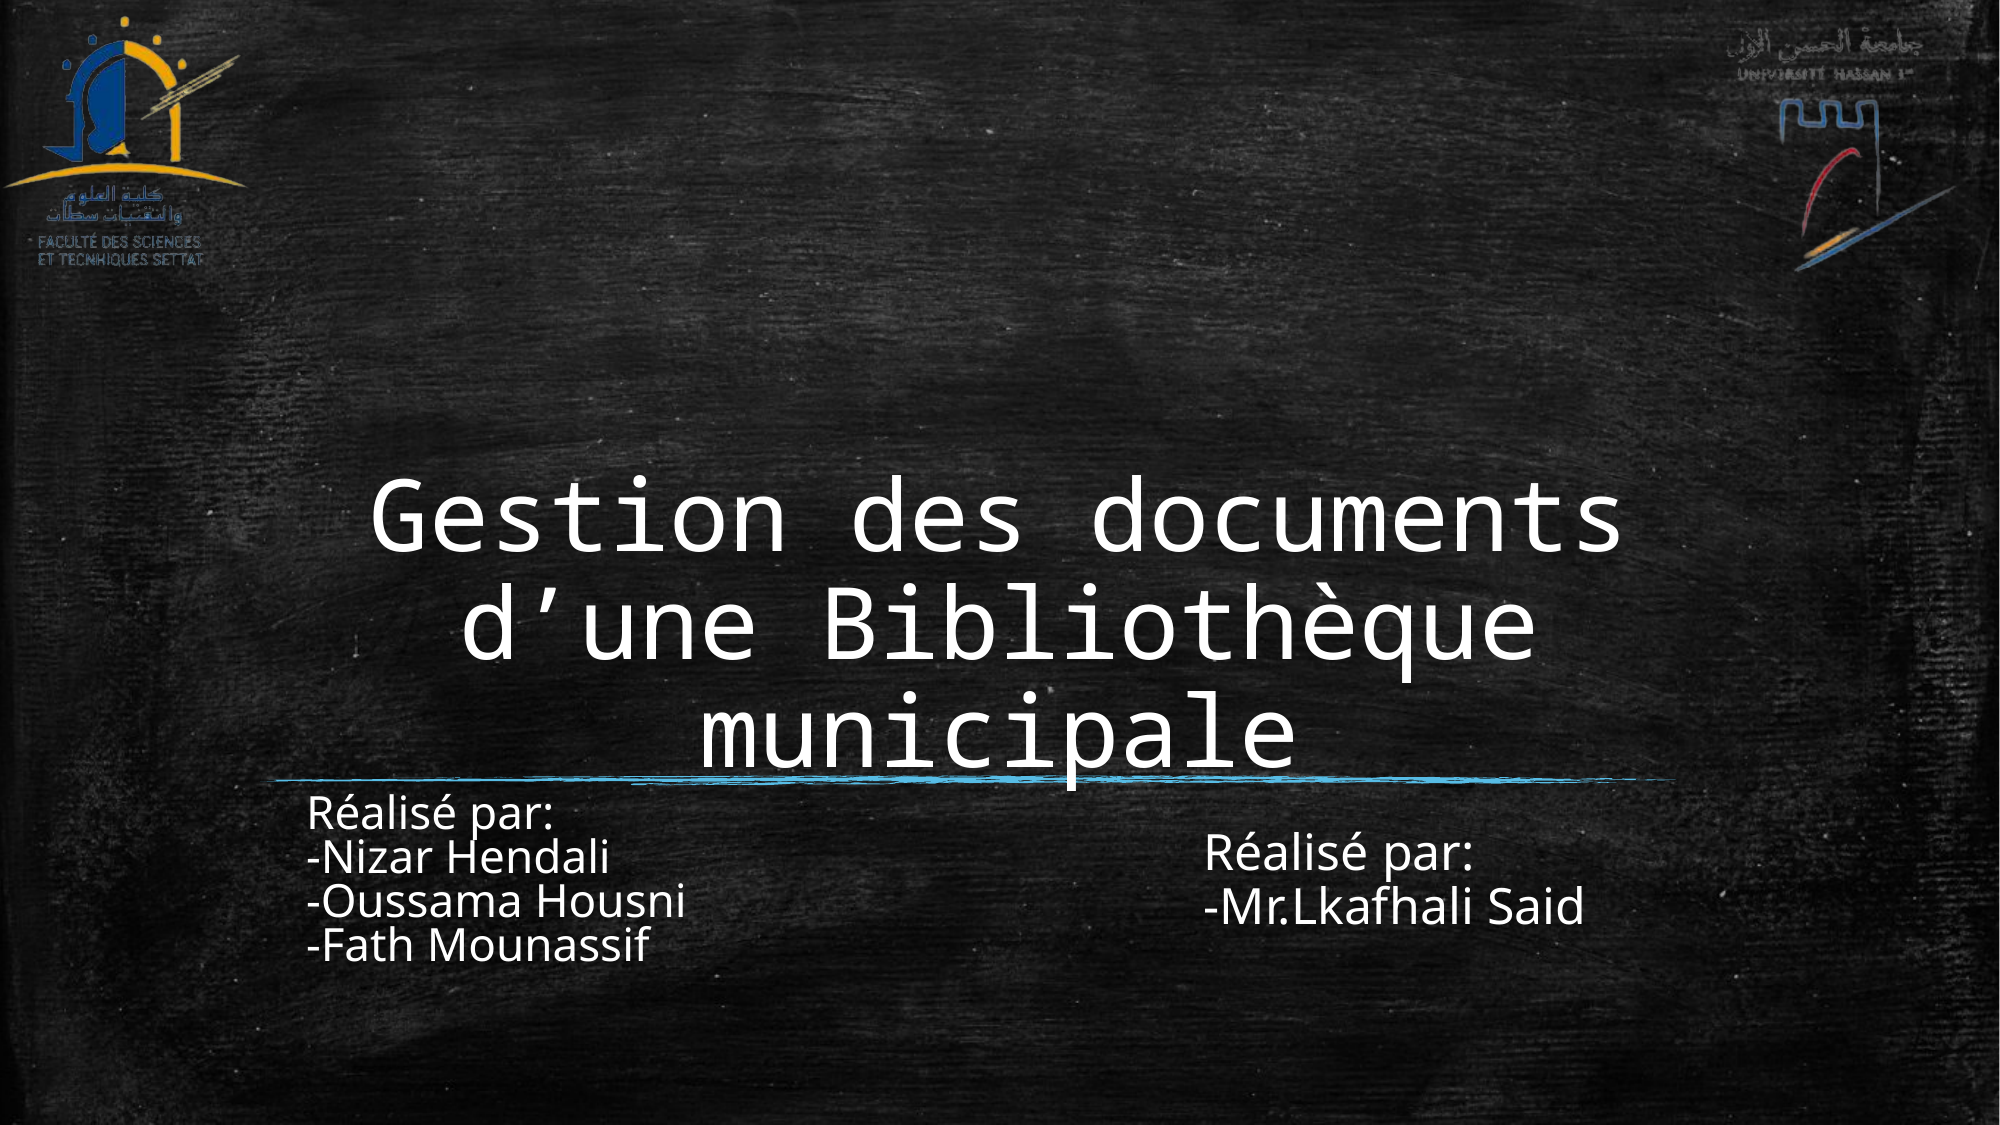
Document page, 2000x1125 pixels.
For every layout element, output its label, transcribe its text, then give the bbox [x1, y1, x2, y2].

picture [0, 0, 396, 284]
title Gestion des documents d’une Bibliothèque municipale [220, 457, 1780, 717]
picture [1720, 20, 1966, 285]
subtitle Réalisé par: -Nizar Hendali -Oussama Housni -Fath Mounassif [291, 786, 752, 989]
text_box Réalisé par: -Mr.Lkafhali Said [1188, 820, 1697, 965]
